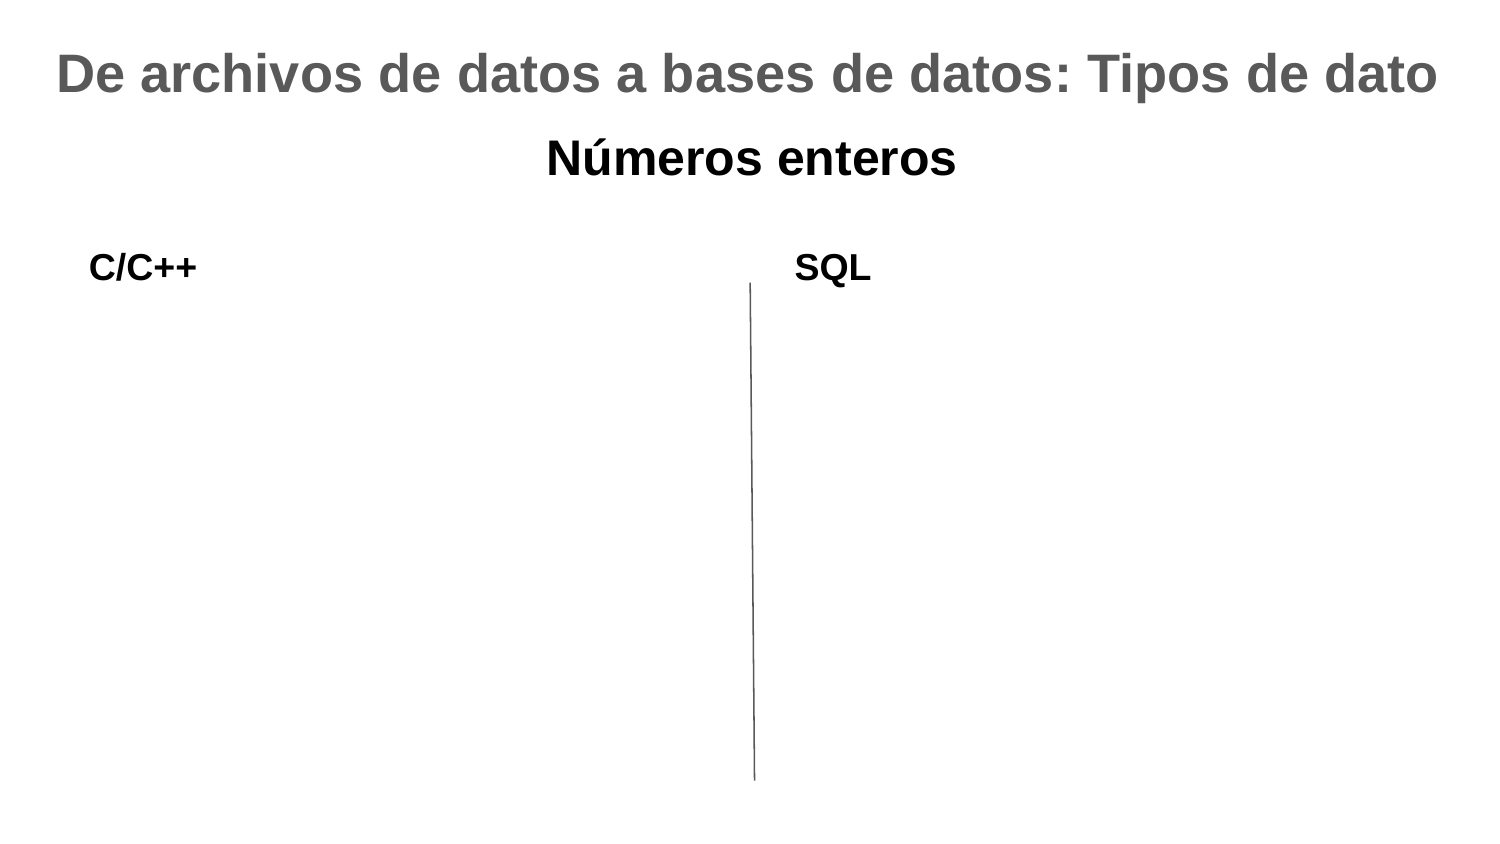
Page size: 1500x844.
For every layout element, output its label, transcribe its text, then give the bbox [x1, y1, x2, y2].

text_box C/C++ [73, 228, 248, 290]
text_box SQL [779, 228, 913, 290]
text_box Números enteros [57, 110, 1448, 196]
subtitle De archivos de datos a bases de datos: Tipos de dato [30, 23, 1467, 154]
